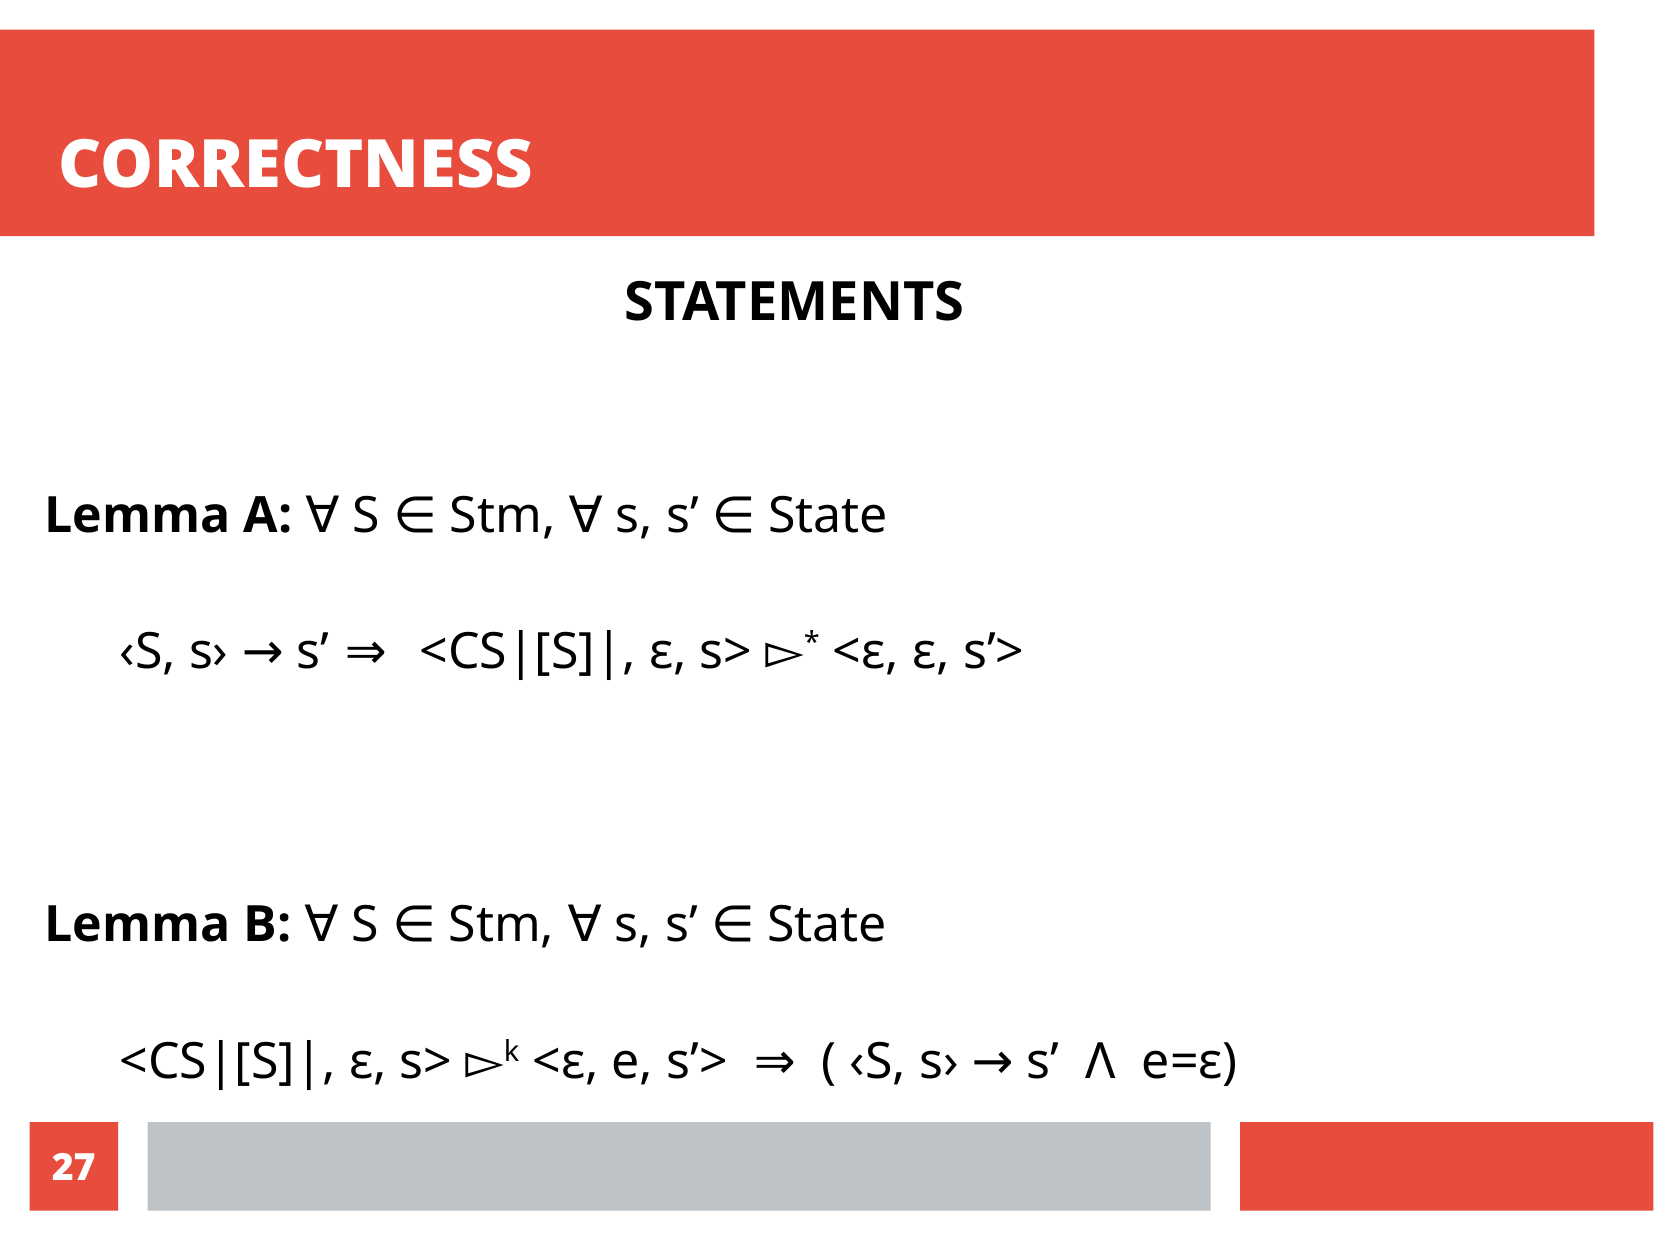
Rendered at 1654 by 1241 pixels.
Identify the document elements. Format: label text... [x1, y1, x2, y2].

text_box STATEMENTS Lemma A: ∀ S ∈ Stm, ∀ s, s’ ∈ State ‹S, s› → s’ ⇒ <CS|[S]|, ε, s> ▻* <ε, ε, s’> Lemma B: ∀ S ∈ Stm, ∀ s, s’ ∈ State <CS|[S]|, ε, s> ▻k <ε, e, s’> ⇒ ( ‹S, s› → s’ Ʌ e=ε) [30, 255, 1561, 1117]
title CORRECTNESS [59, 59, 1595, 207]
